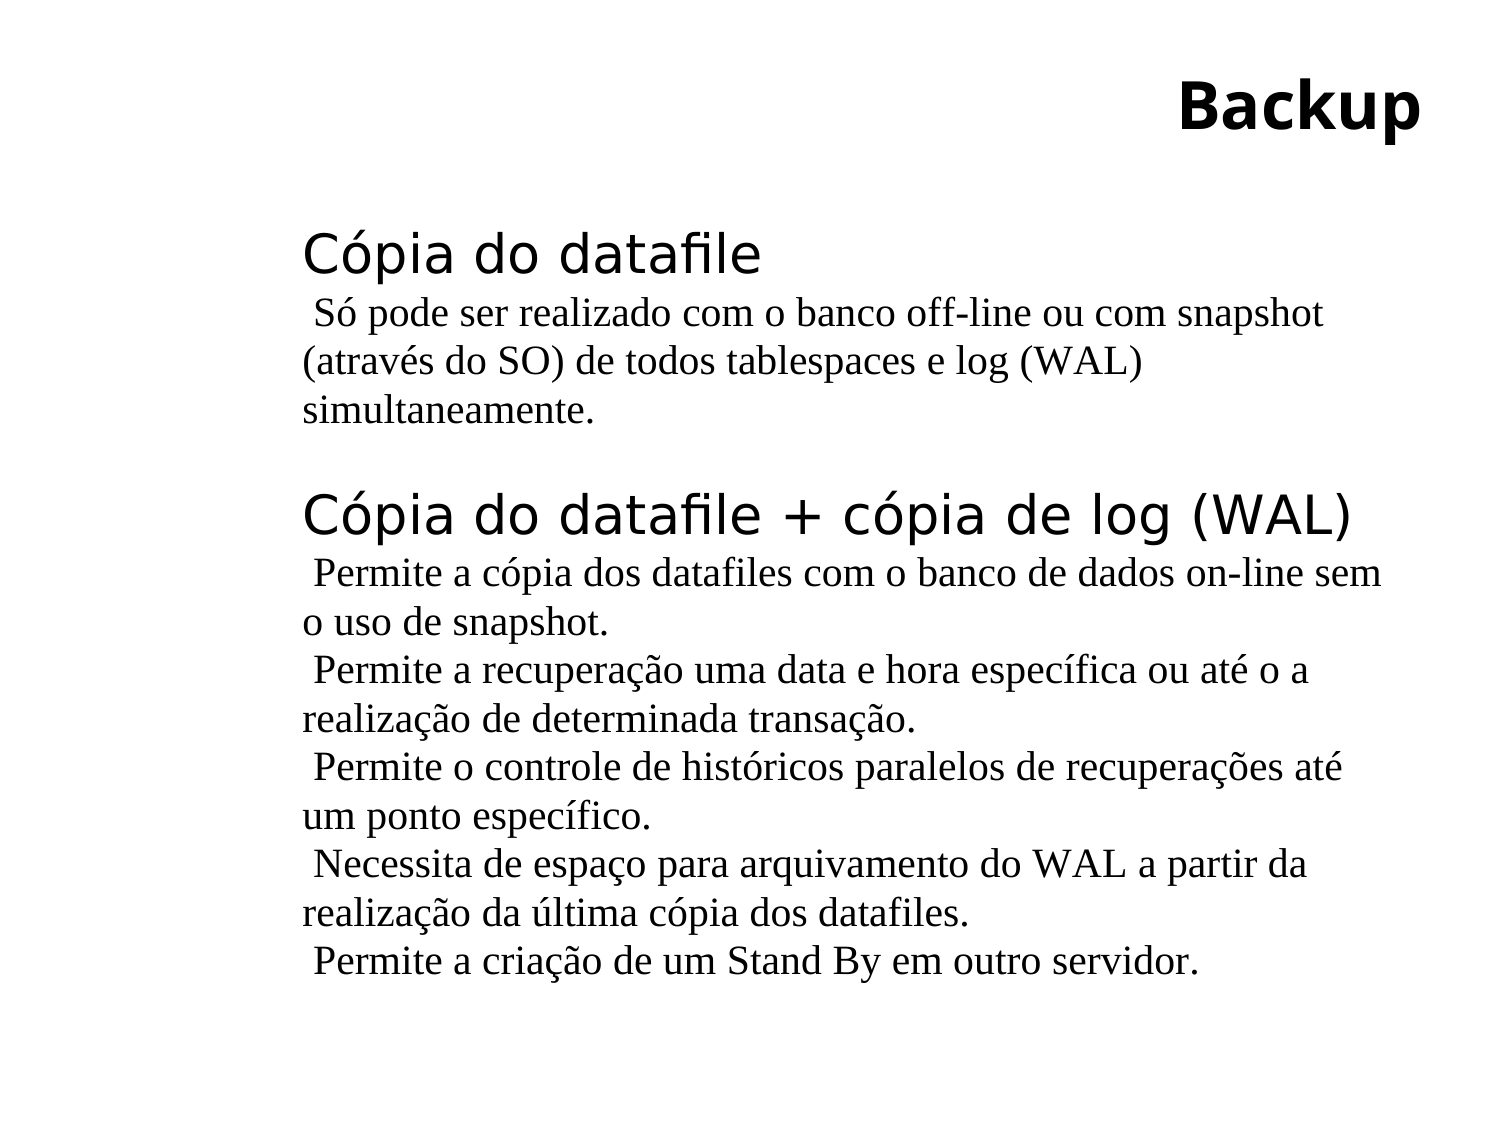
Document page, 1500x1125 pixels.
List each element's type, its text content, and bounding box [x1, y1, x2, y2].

text_box Cópia do datafile Só pode ser realizado com o banco off-line ou com snapshot (através do SO) de todos tablespaces e log (WAL) simultaneamente. Cópia do datafile + cópia de log (WAL) Permite a cópia dos datafiles com o banco de dados on-line sem o uso de snapshot. Permite a recuperação uma data e hora específica ou até o a realização de determinada transação. Permite o controle de históricos paralelos de recuperações até um ponto específico. Necessita de espaço para arquivamento do WAL a partir da realização da última cópia dos datafiles. Permite a criação de um Stand By em outro servidor. [287, 212, 1413, 1046]
text_box Backup [475, 50, 1438, 152]
